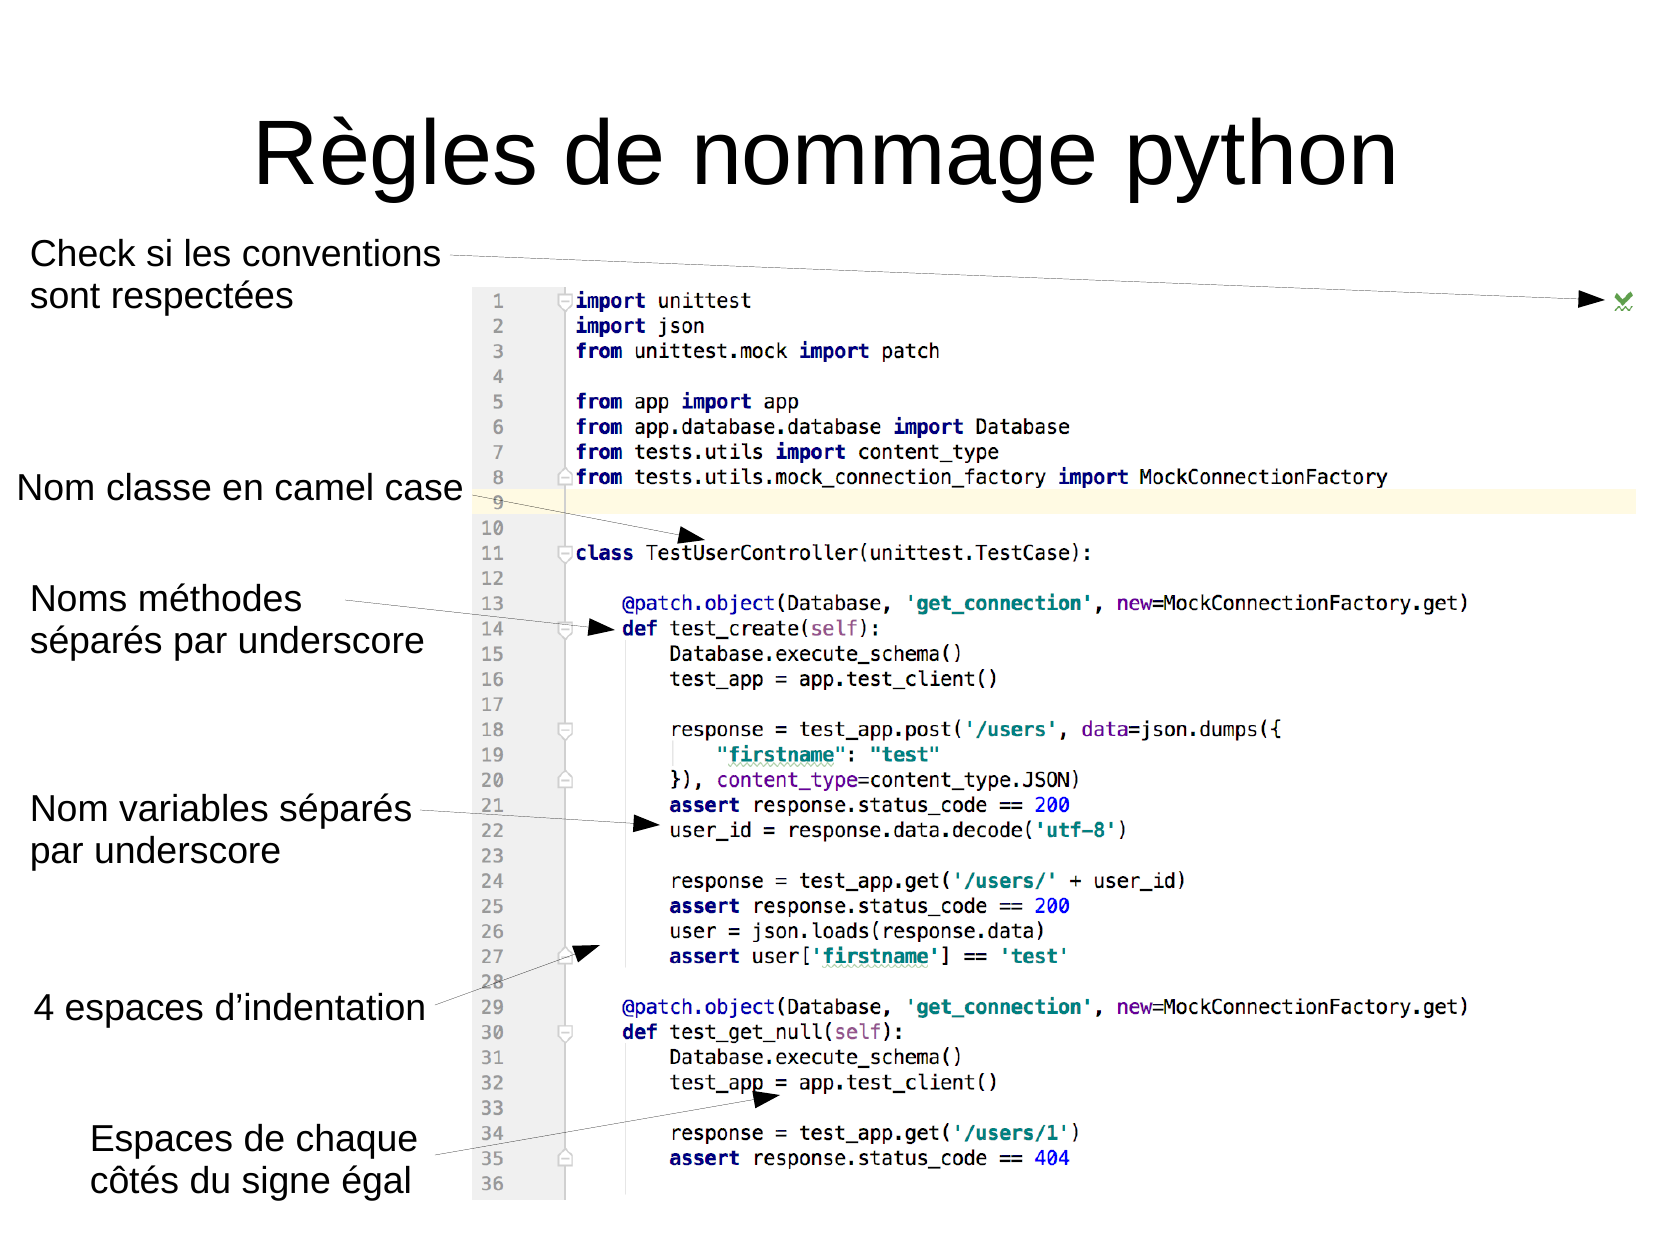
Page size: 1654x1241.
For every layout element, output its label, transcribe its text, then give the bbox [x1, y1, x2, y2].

title Règles de nommage python [82, 49, 1571, 257]
picture [472, 287, 1636, 1201]
text_box Noms méthodes séparés par underscore [15, 570, 458, 676]
text_box Nom variables séparés par underscore [15, 780, 451, 886]
text_box 4 espaces d’indentation [18, 979, 462, 1040]
text_box Check si les conventions sont respectées [15, 225, 467, 331]
text_box Nom classe en camel case [1, 458, 480, 516]
text_box Espaces de chaque côtés du signe égal [75, 1110, 528, 1209]
